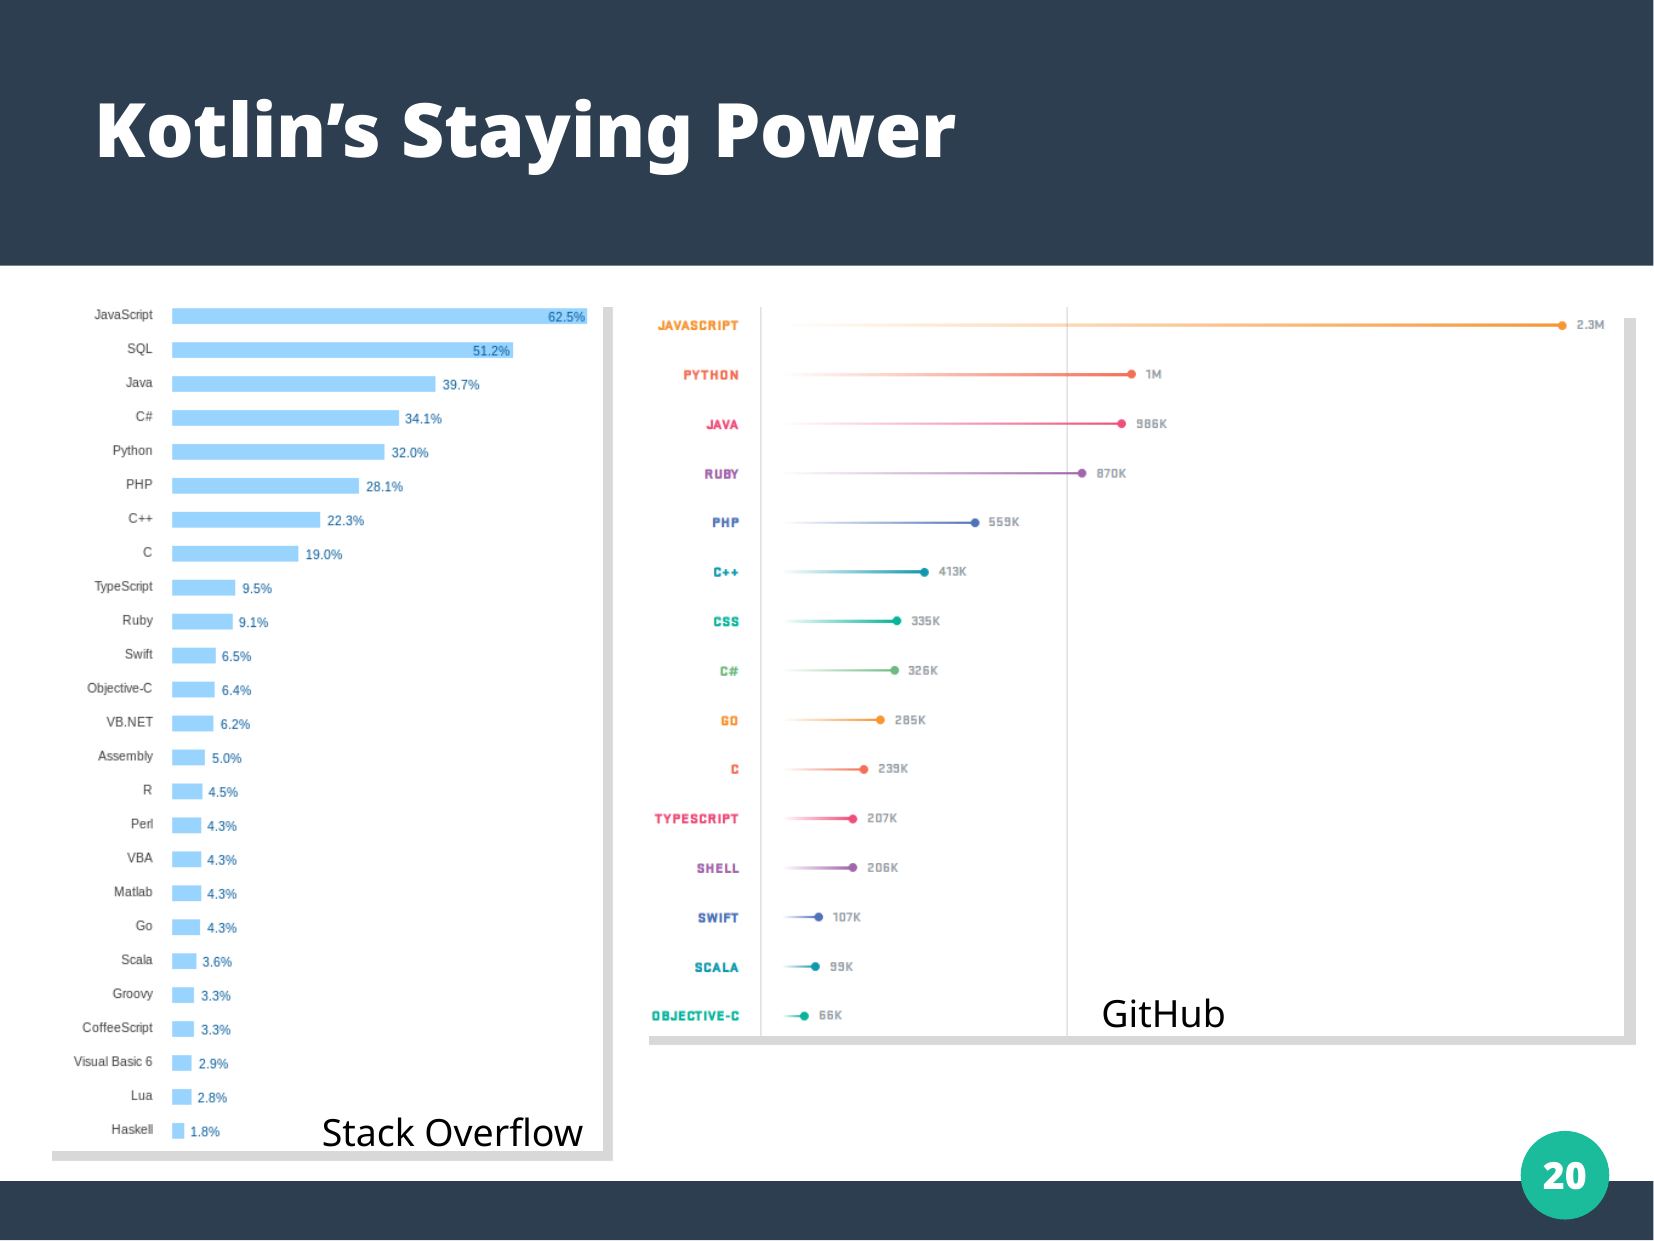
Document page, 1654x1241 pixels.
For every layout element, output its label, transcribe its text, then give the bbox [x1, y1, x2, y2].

picture [40, 295, 603, 1151]
text_box GitHub [1086, 980, 1247, 1039]
picture [637, 307, 1624, 1036]
title Kotlin’s Staying Power [59, 49, 1595, 207]
text_box Stack Overflow [307, 1099, 620, 1158]
